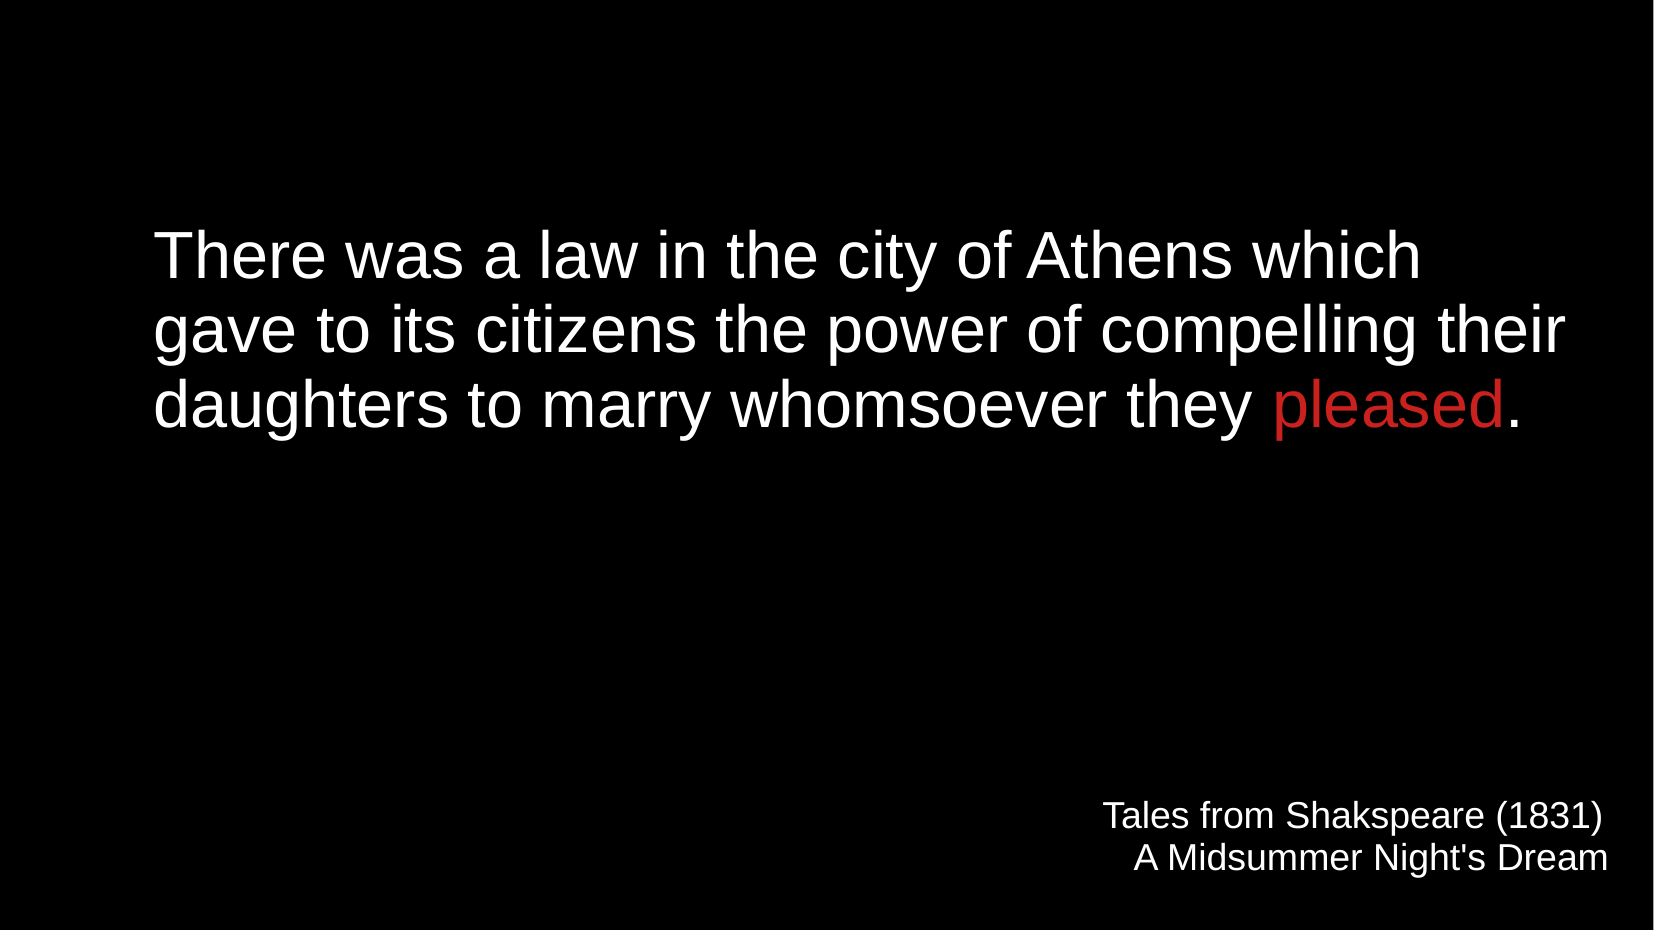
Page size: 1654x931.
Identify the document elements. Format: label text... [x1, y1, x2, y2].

list There was a law in the city of Athens which gave to its citizens the power of compelling their daughters to marry whomsoever they pleased. [82, 217, 1571, 901]
text_box Tales from Shakspeare (1831) A Midsummer Night's Dream [1087, 787, 1625, 887]
